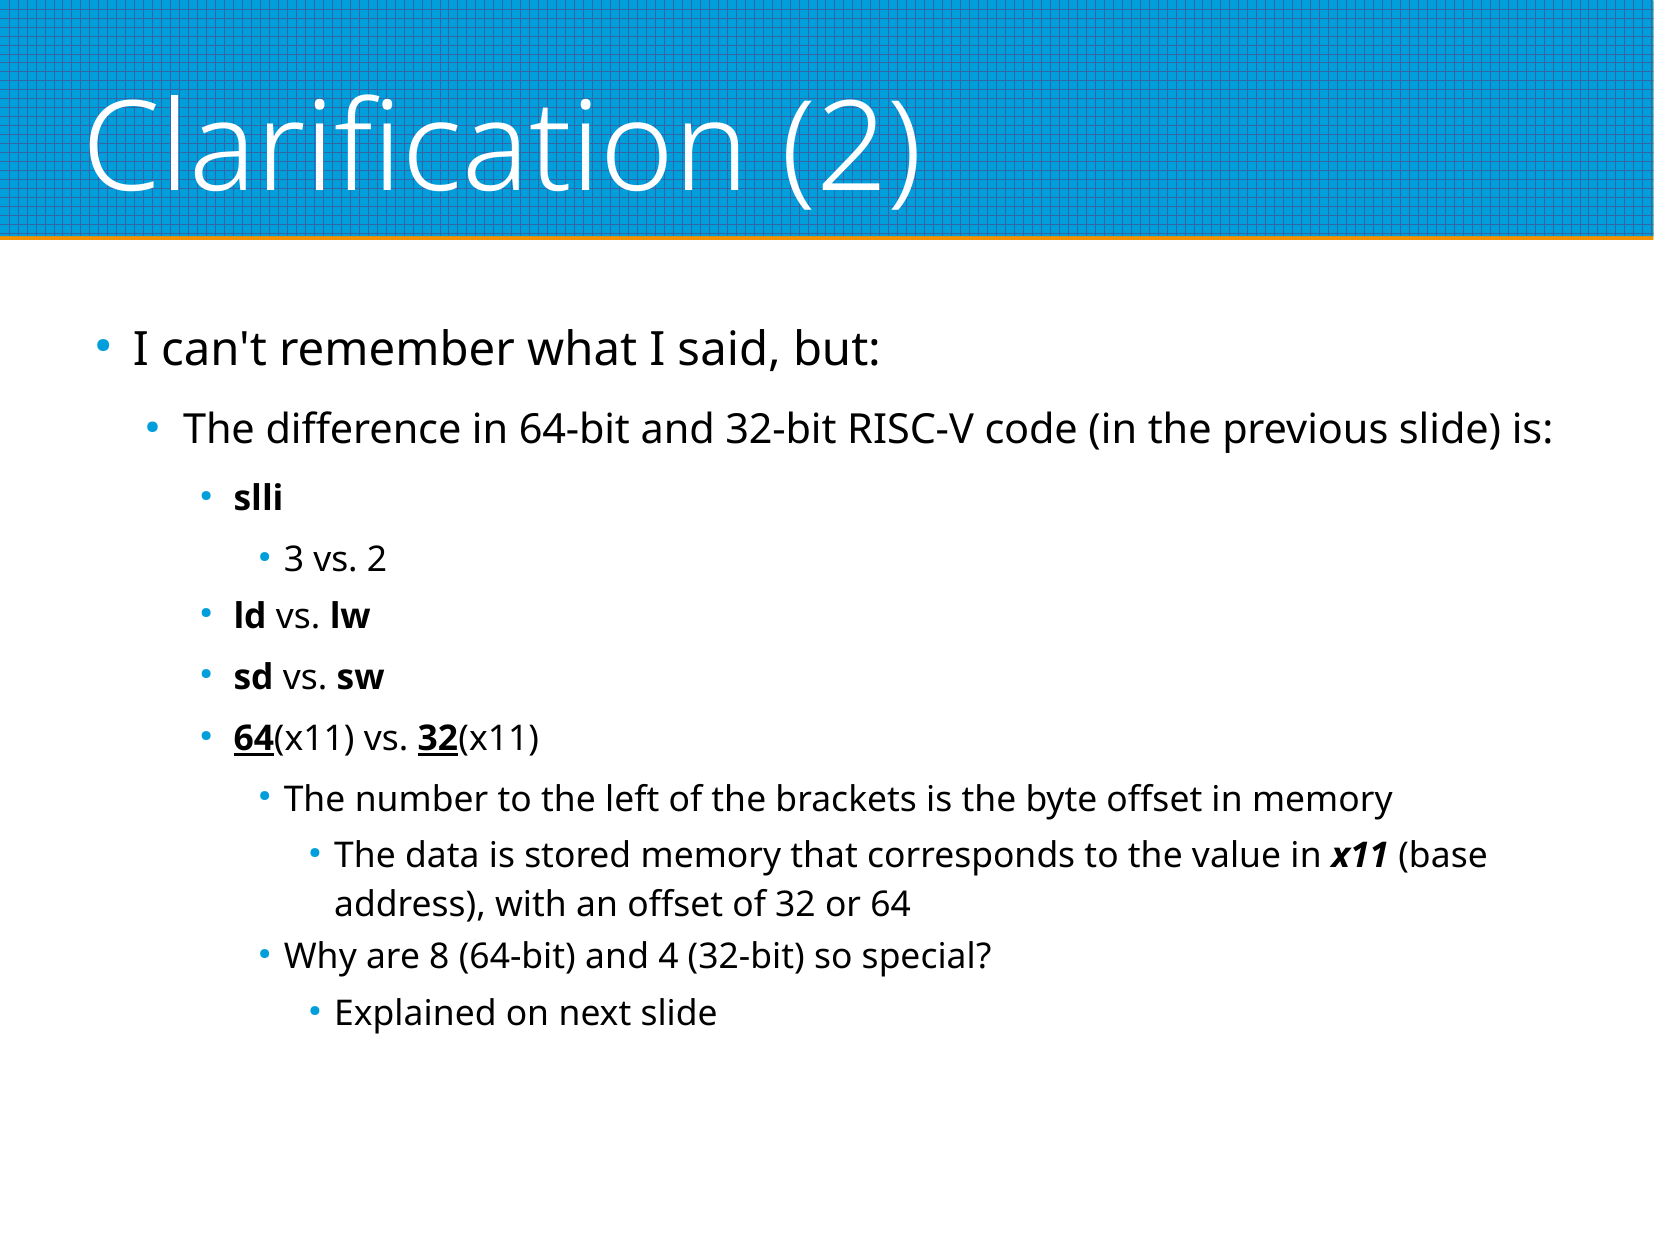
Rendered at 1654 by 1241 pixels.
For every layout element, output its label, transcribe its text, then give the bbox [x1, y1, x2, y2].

list I can't remember what I said, but: The difference in 64-bit and 32-bit RISC-V code (in the previous slide) is: slli 3 vs. 2 ld vs. lw sd vs. sw 64(x11) vs. 32(x11) The number to the left of the brackets is the byte offset in memory The data is stored memory that corresponds to the value in x11 (base address), with an offset of 32 or 64 Why are 8 (64-bit) and 4 (32-bit) so special? Explained on next slide [82, 314, 1563, 1081]
title Clarification (2) [82, 19, 1571, 227]
